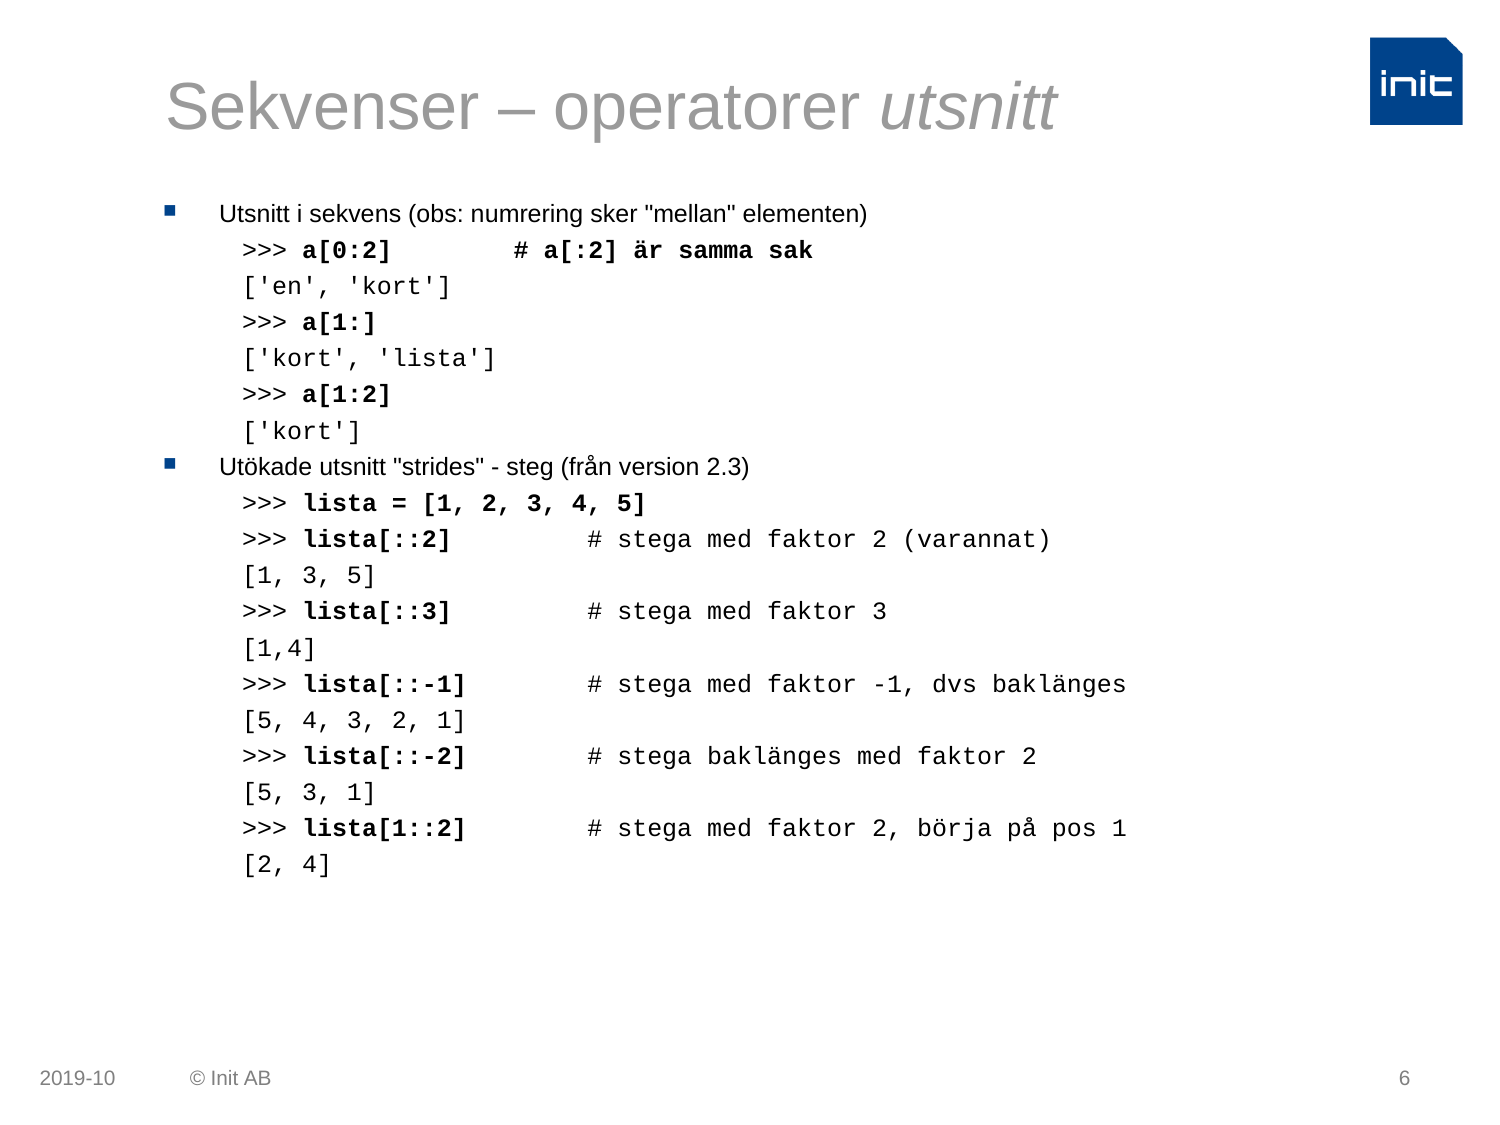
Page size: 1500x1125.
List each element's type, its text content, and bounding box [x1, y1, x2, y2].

text_box Sekvenser – operatorer utsnitt [150, 0, 1351, 151]
text_box <nummer> [1350, 1037, 1426, 1098]
text_box Utsnitt i sekvens (obs: numrering sker "mellan" elementen) >>> a[0:2] # a[:2] är samma sak ['en', 'kort'] >>> a[1:] ['kort', 'lista'] >>> a[1:2] ['kort'] Utökade utsnitt "strides" - steg (från version 2.3) >>> lista = [1, 2, 3, 4, 5] >>> lista[::2] # stega med faktor 2 (varannat) [1, 3, 5] >>> lista[::3] # stega med faktor 3 [1,4] >>> lista[::-1] # stega med faktor -1, dvs baklänges [5, 4, 3, 2, 1] >>> lista[::-2] # stega baklänges med faktor 2 [5, 3, 1] >>> lista[1::2] # stega med faktor 2, börja på pos 1 [2, 4] [150, 189, 1351, 963]
text_box © Init AB [174, 1037, 1326, 1098]
text_box 2019-10 [24, 1037, 151, 1098]
picture [1370, 37, 1463, 125]
